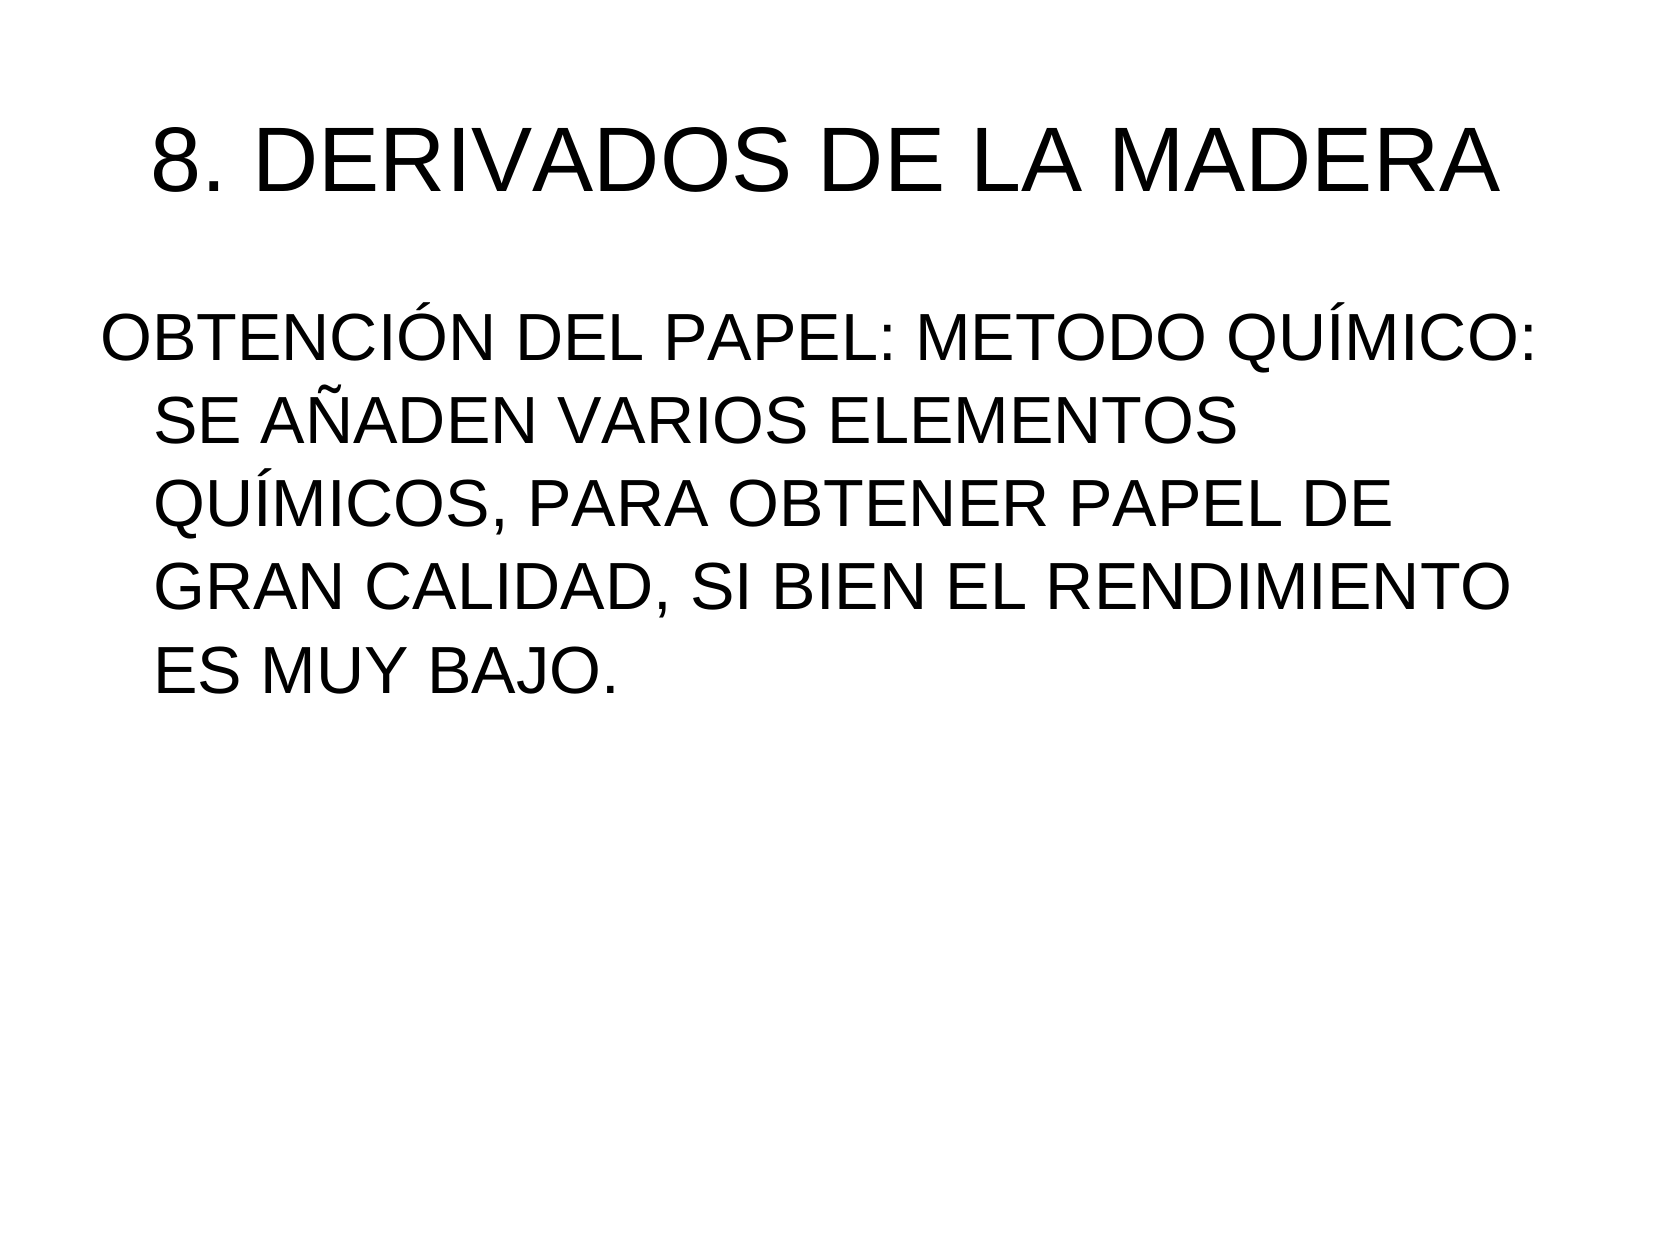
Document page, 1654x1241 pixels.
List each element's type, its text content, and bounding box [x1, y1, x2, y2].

title 8. DERIVADOS DE LA MADERA [82, 56, 1571, 249]
list OBTENCIÓN DEL PAPEL: METODO QUÍMICO: SE AÑADEN VARIOS ELEMENTOS QUÍMICOS, PARA OBTENER PAPEL DE GRAN CALIDAD, SI BIEN EL RENDIMIENTO ES MUY BAJO. [82, 290, 1571, 1109]
